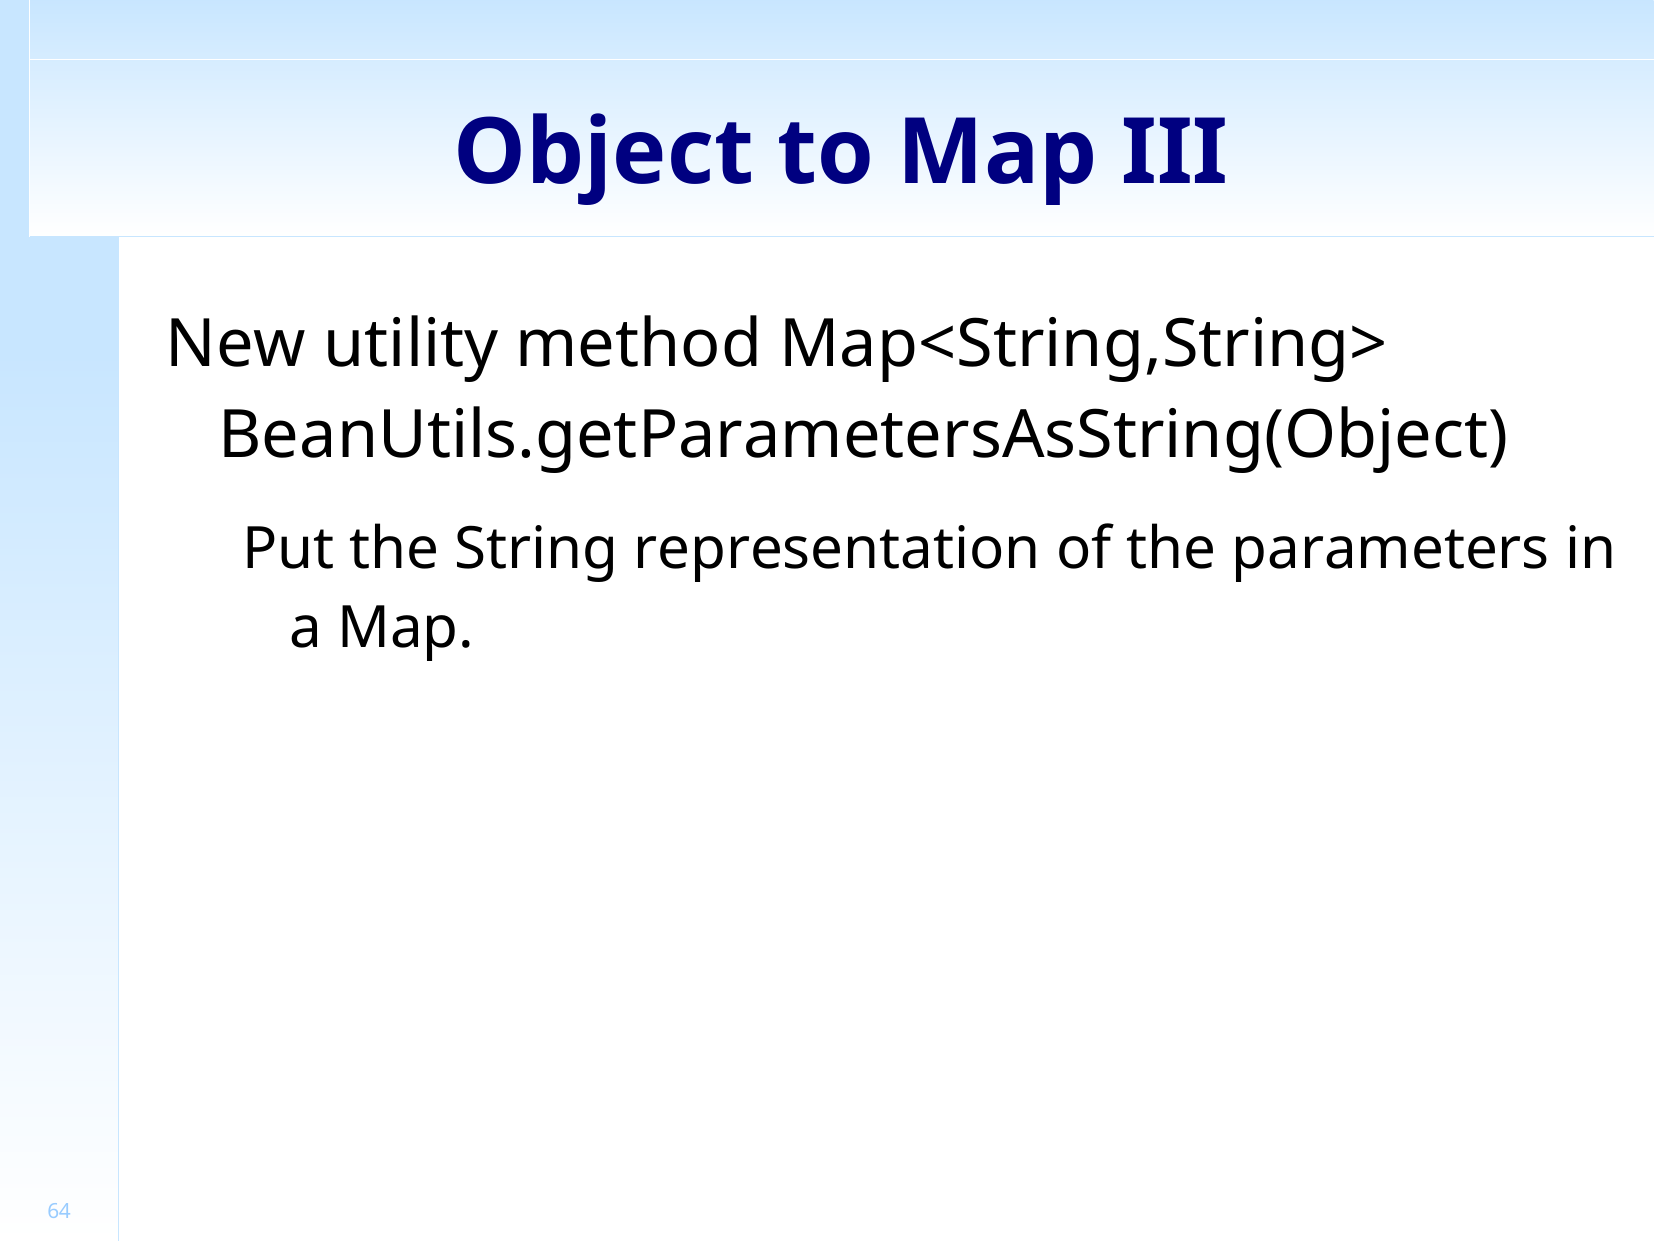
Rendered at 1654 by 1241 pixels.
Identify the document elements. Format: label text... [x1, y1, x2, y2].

list New utility method Map<String,String> BeanUtils.getParametersAsString(Object) Put the String representation of the parameters in a Map. [147, 295, 1625, 1182]
title Object to Map III [29, 59, 1654, 237]
